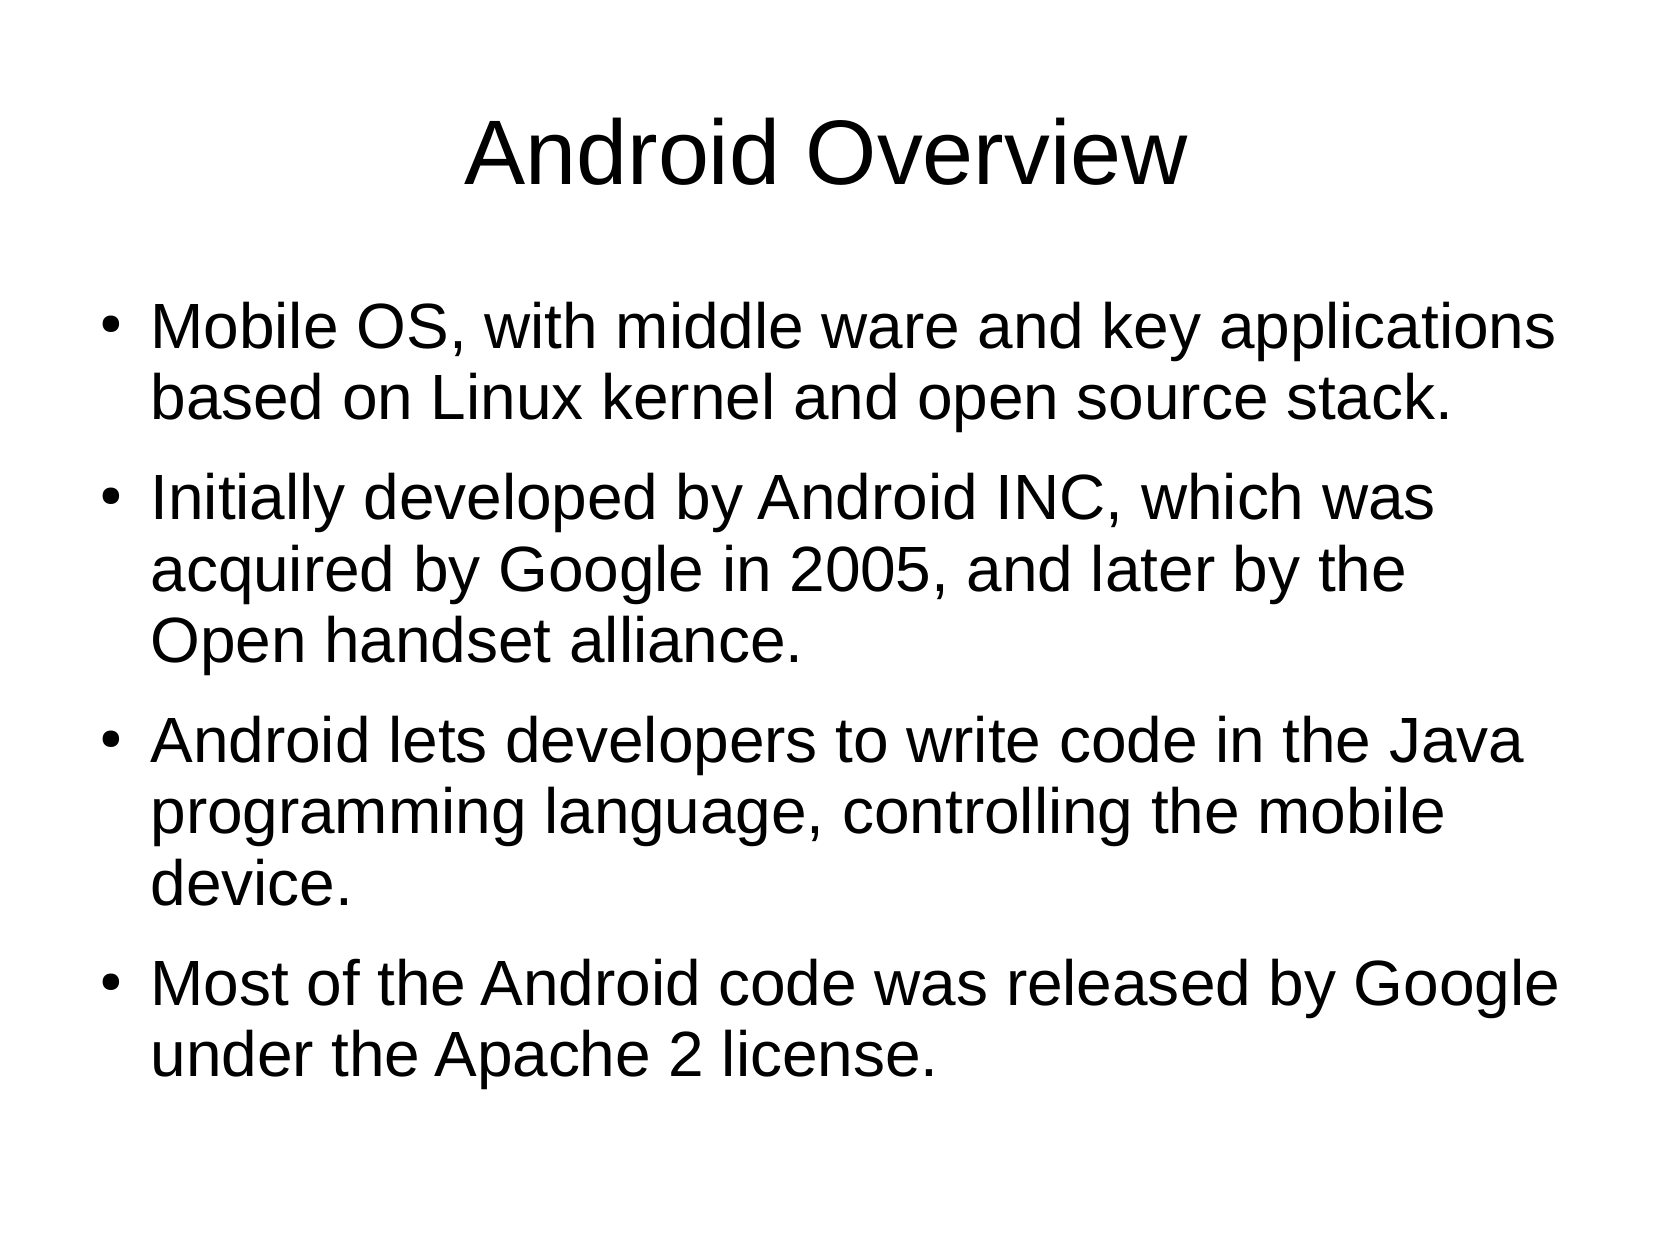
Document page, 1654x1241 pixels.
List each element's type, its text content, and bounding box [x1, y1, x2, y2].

list Mobile OS, with middle ware and key applications based on Linux kernel and open source stack. Initially developed by Android INC, which was acquired by Google in 2005, and later by the Open handset alliance. Android lets developers to write code in the Java programming language, controlling the mobile device. Most of the Android code was released by Google under the Apache 2 license. [82, 290, 1571, 1109]
title Android Overview [82, 49, 1571, 257]
